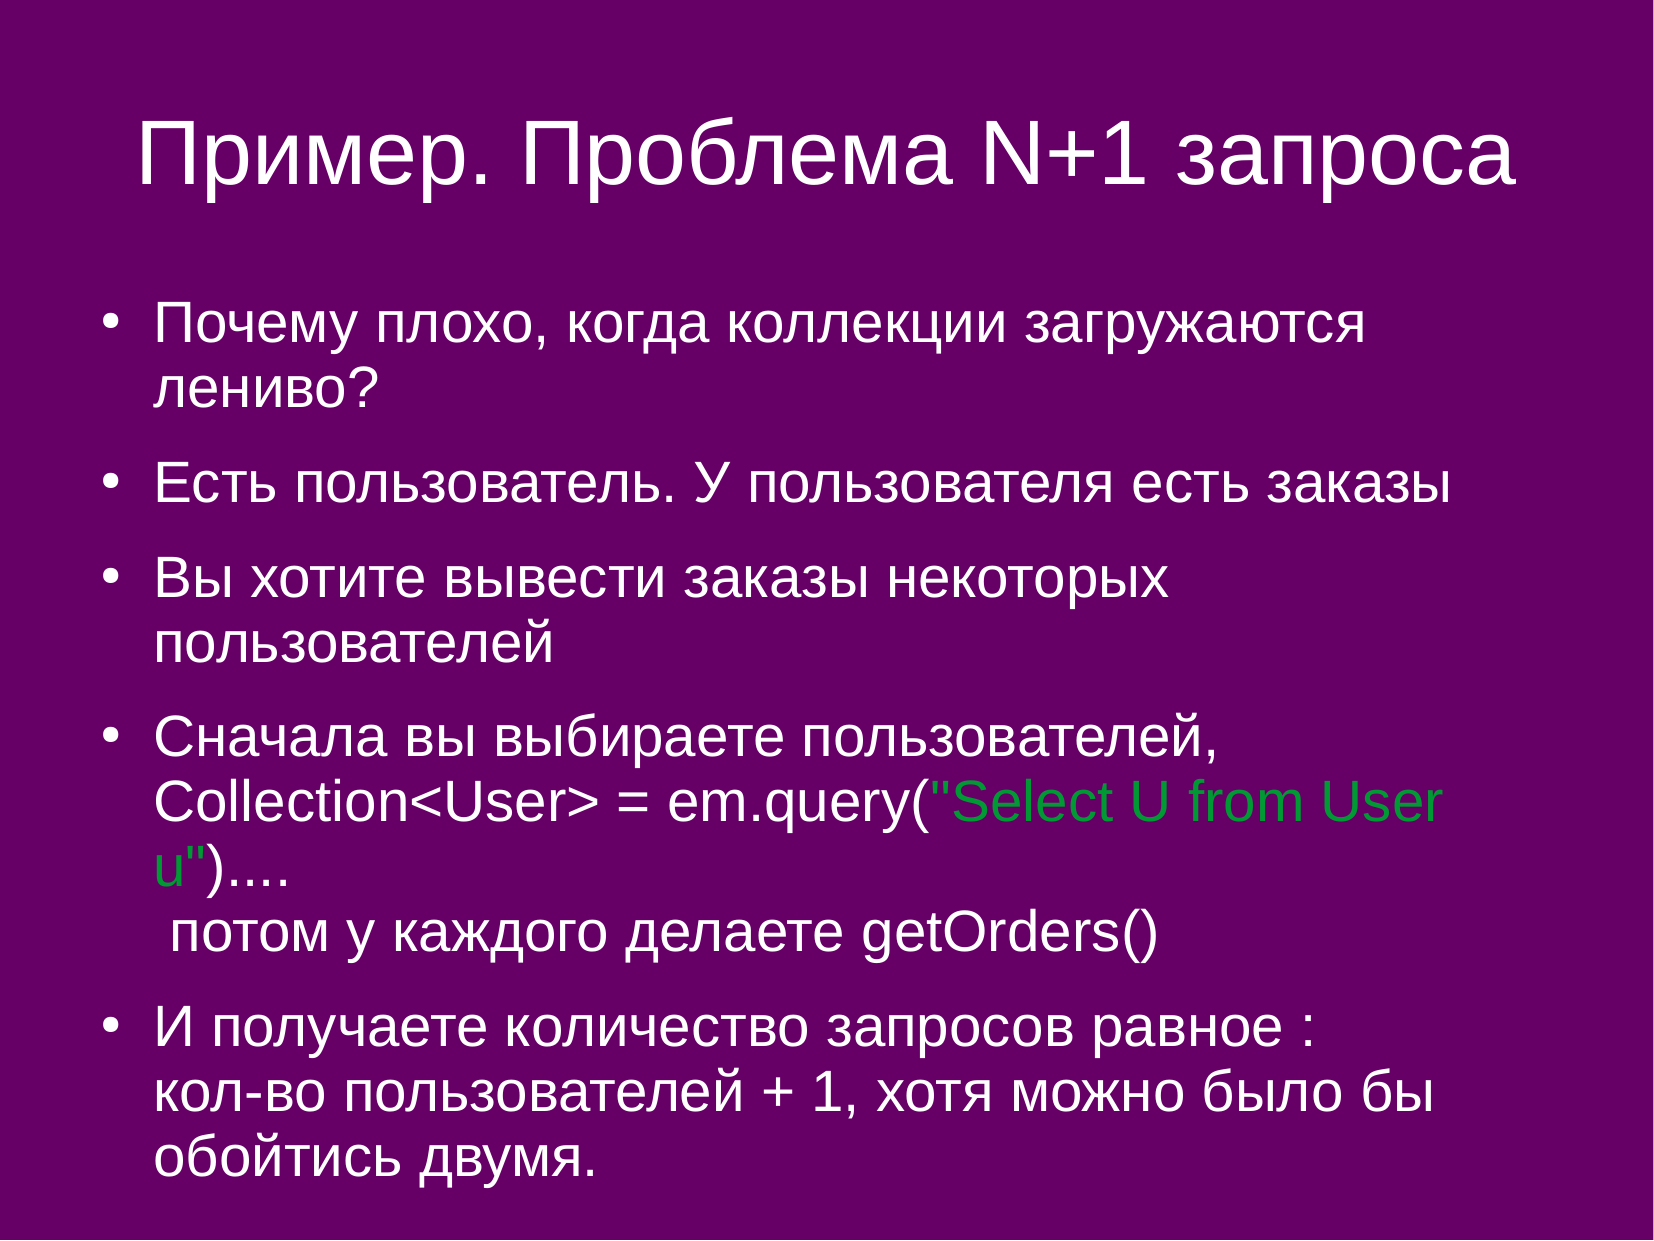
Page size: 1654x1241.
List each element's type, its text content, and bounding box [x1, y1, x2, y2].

list Почему плохо, когда коллекции загружаются лениво? Есть пользователь. У пользователя есть заказы Вы хотите вывести заказы некоторых пользователей Сначала вы выбираете пользователей, Collection<User> = em.query("Select U from User u").... потом у каждого делаете getOrders() И получаете количество запросов равное : кол-во пользователей + 1, хотя можно было бы обойтись двумя. [82, 290, 1571, 1186]
title Пример. Проблема N+1 запроса [82, 49, 1571, 257]
